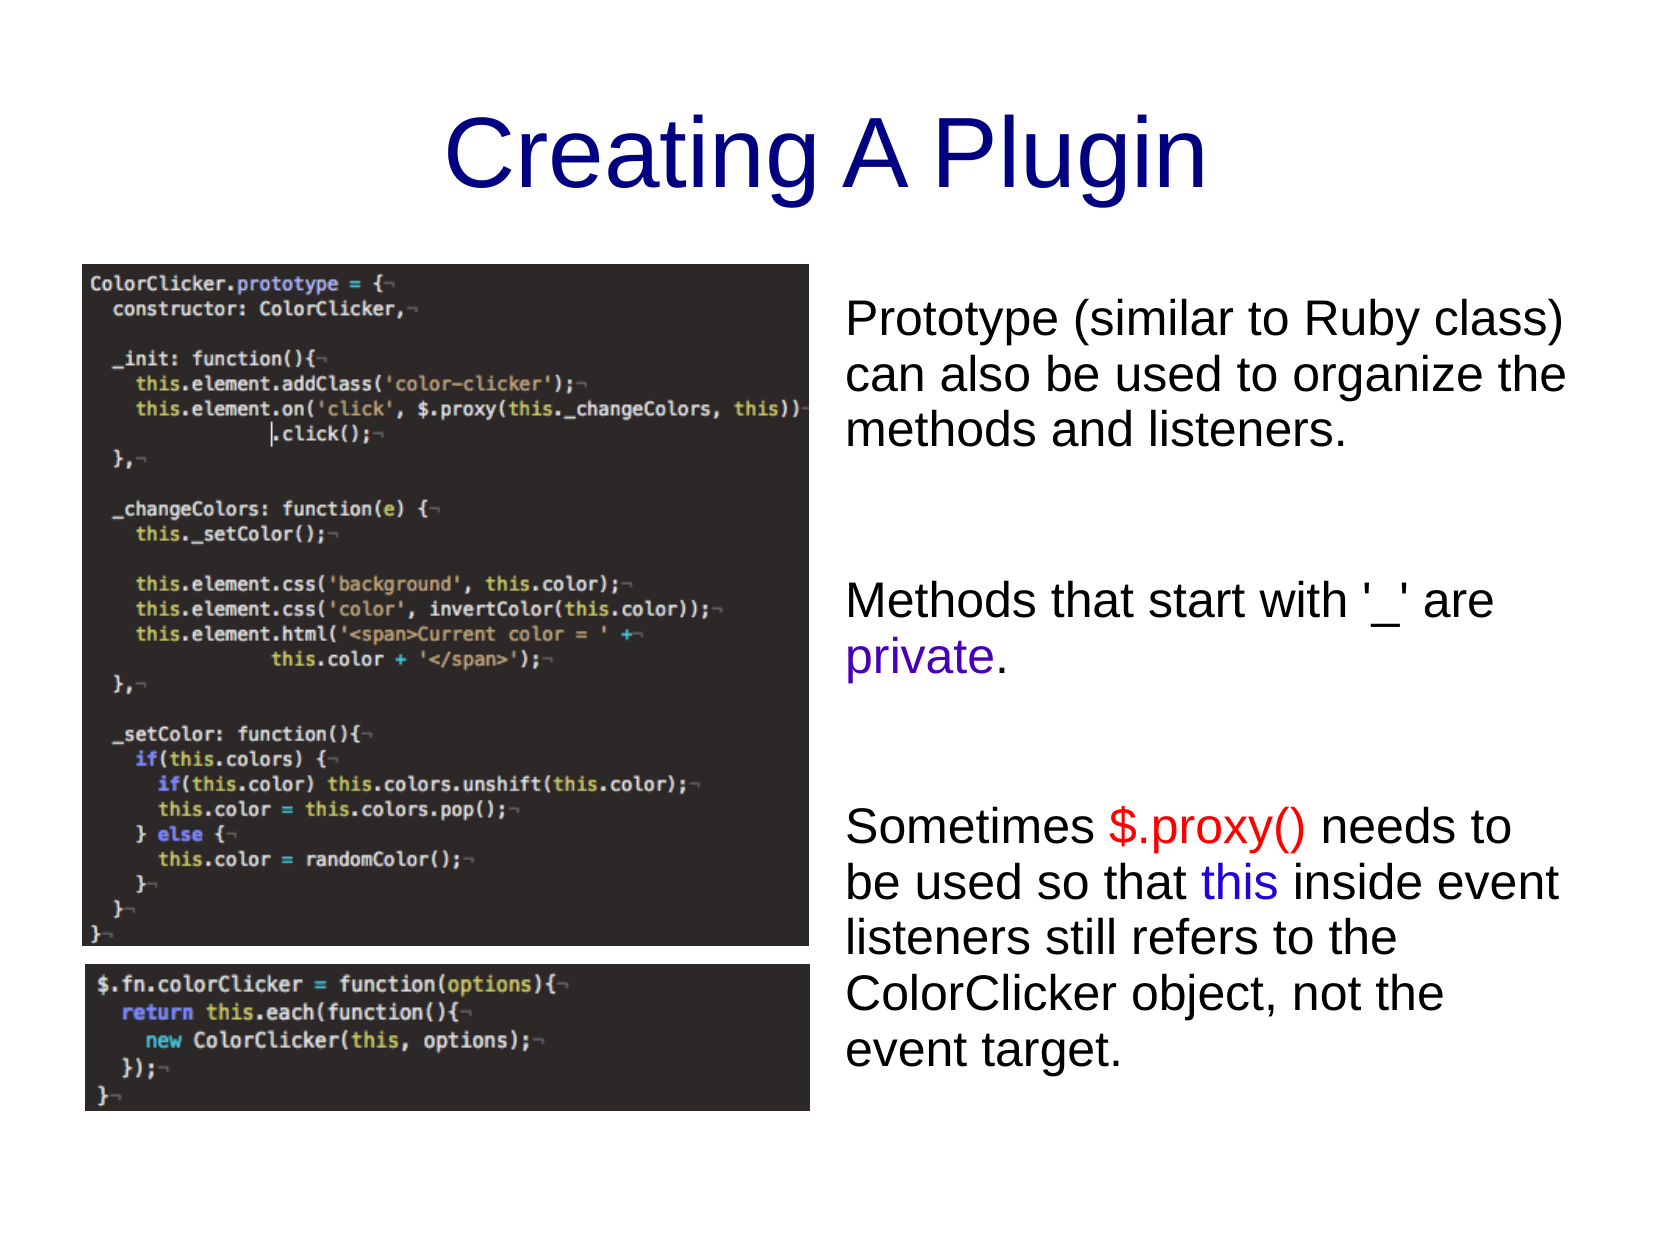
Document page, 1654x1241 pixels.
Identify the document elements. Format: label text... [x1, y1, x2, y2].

picture [85, 964, 810, 1111]
list Prototype (similar to Ruby class) can also be used to organize the methods and listeners. Methods that start with '_' are private. Sometimes $.proxy() needs to be used so that this inside event listeners still refers to the ColorClicker object, not the event target. [845, 290, 1572, 1109]
title Creating A Plugin [82, 49, 1571, 257]
picture [82, 264, 809, 946]
